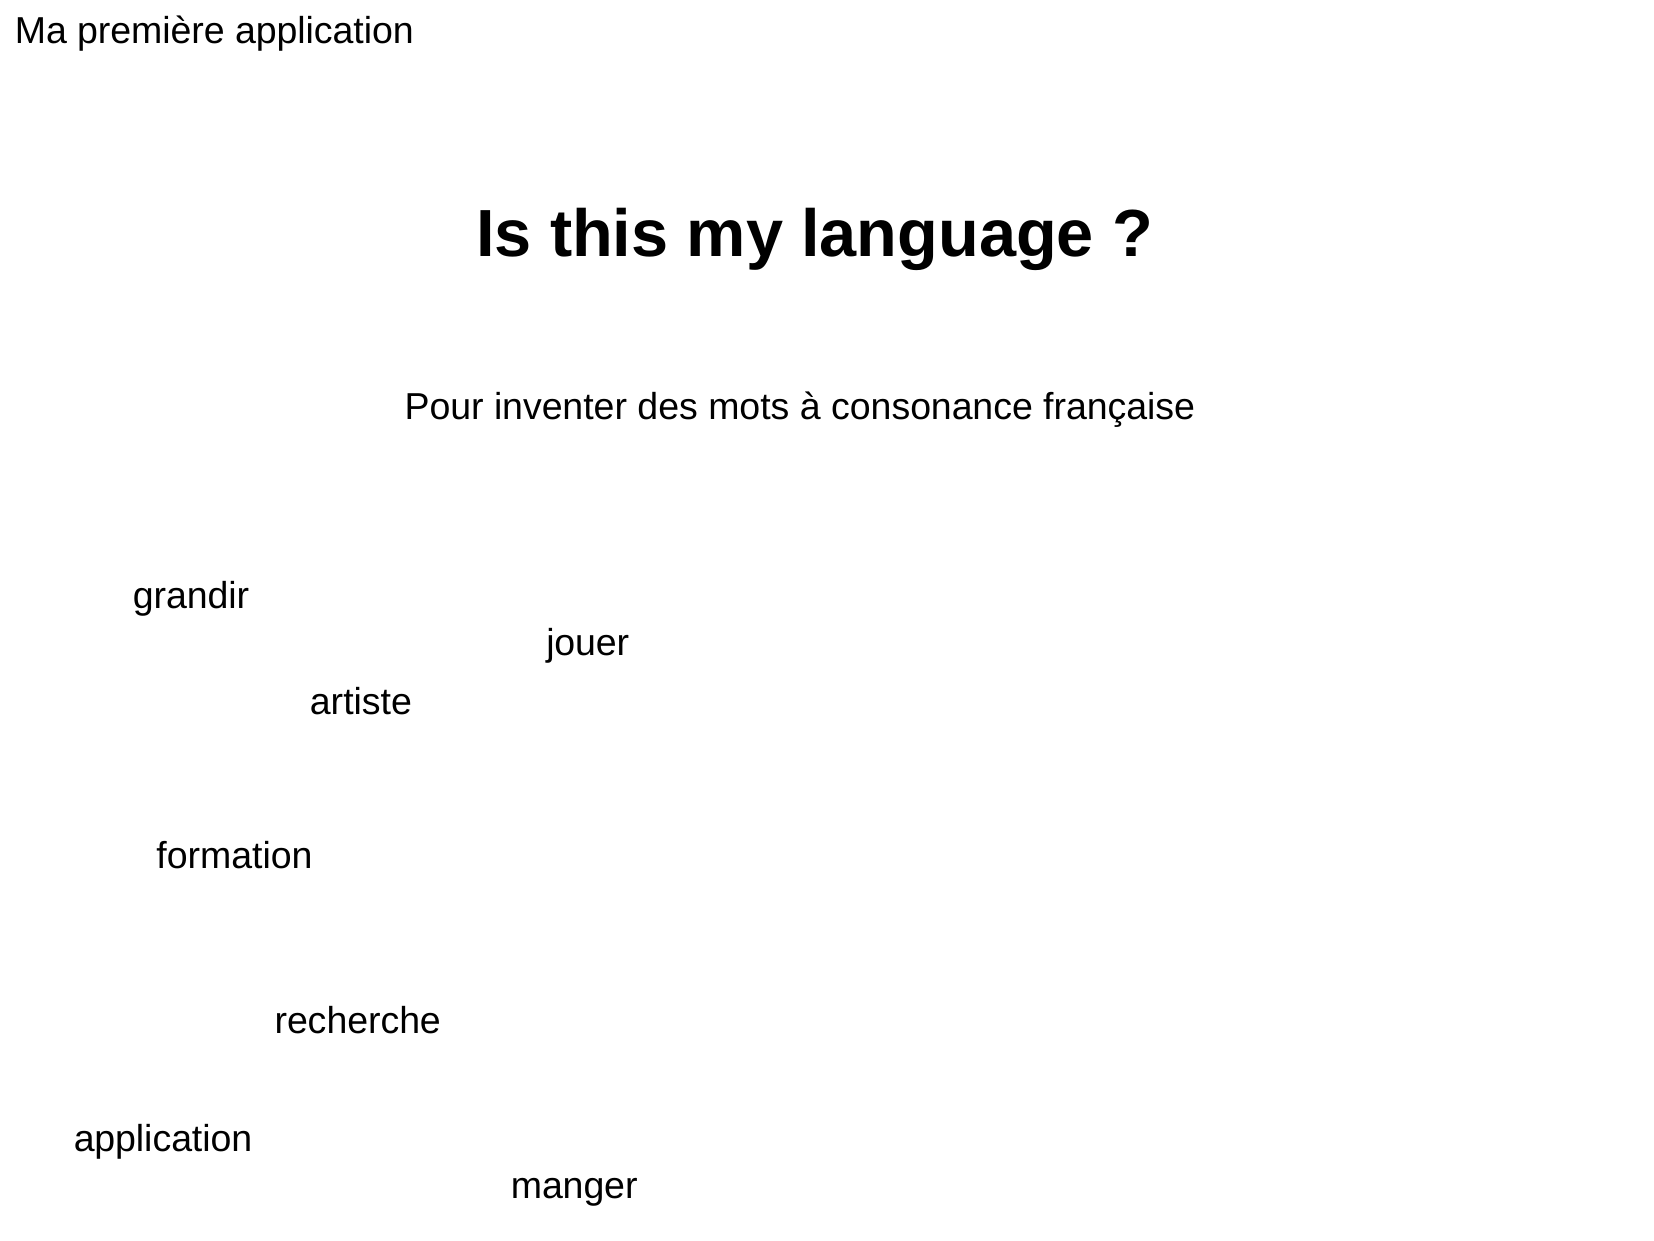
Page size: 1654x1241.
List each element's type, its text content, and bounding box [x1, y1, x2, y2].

text_box artiste [295, 673, 427, 731]
text_box Pour inventer des mots à consonance française [389, 377, 1210, 435]
text_box application [59, 1110, 268, 1168]
text_box grandir [118, 566, 265, 624]
text_box Ma première application [0, 2, 429, 60]
text_box Is this my language ? [0, 188, 1654, 308]
text_box manger [496, 1157, 653, 1215]
text_box recherche [259, 992, 456, 1049]
text_box jouer [531, 614, 645, 671]
text_box formation [141, 826, 328, 884]
